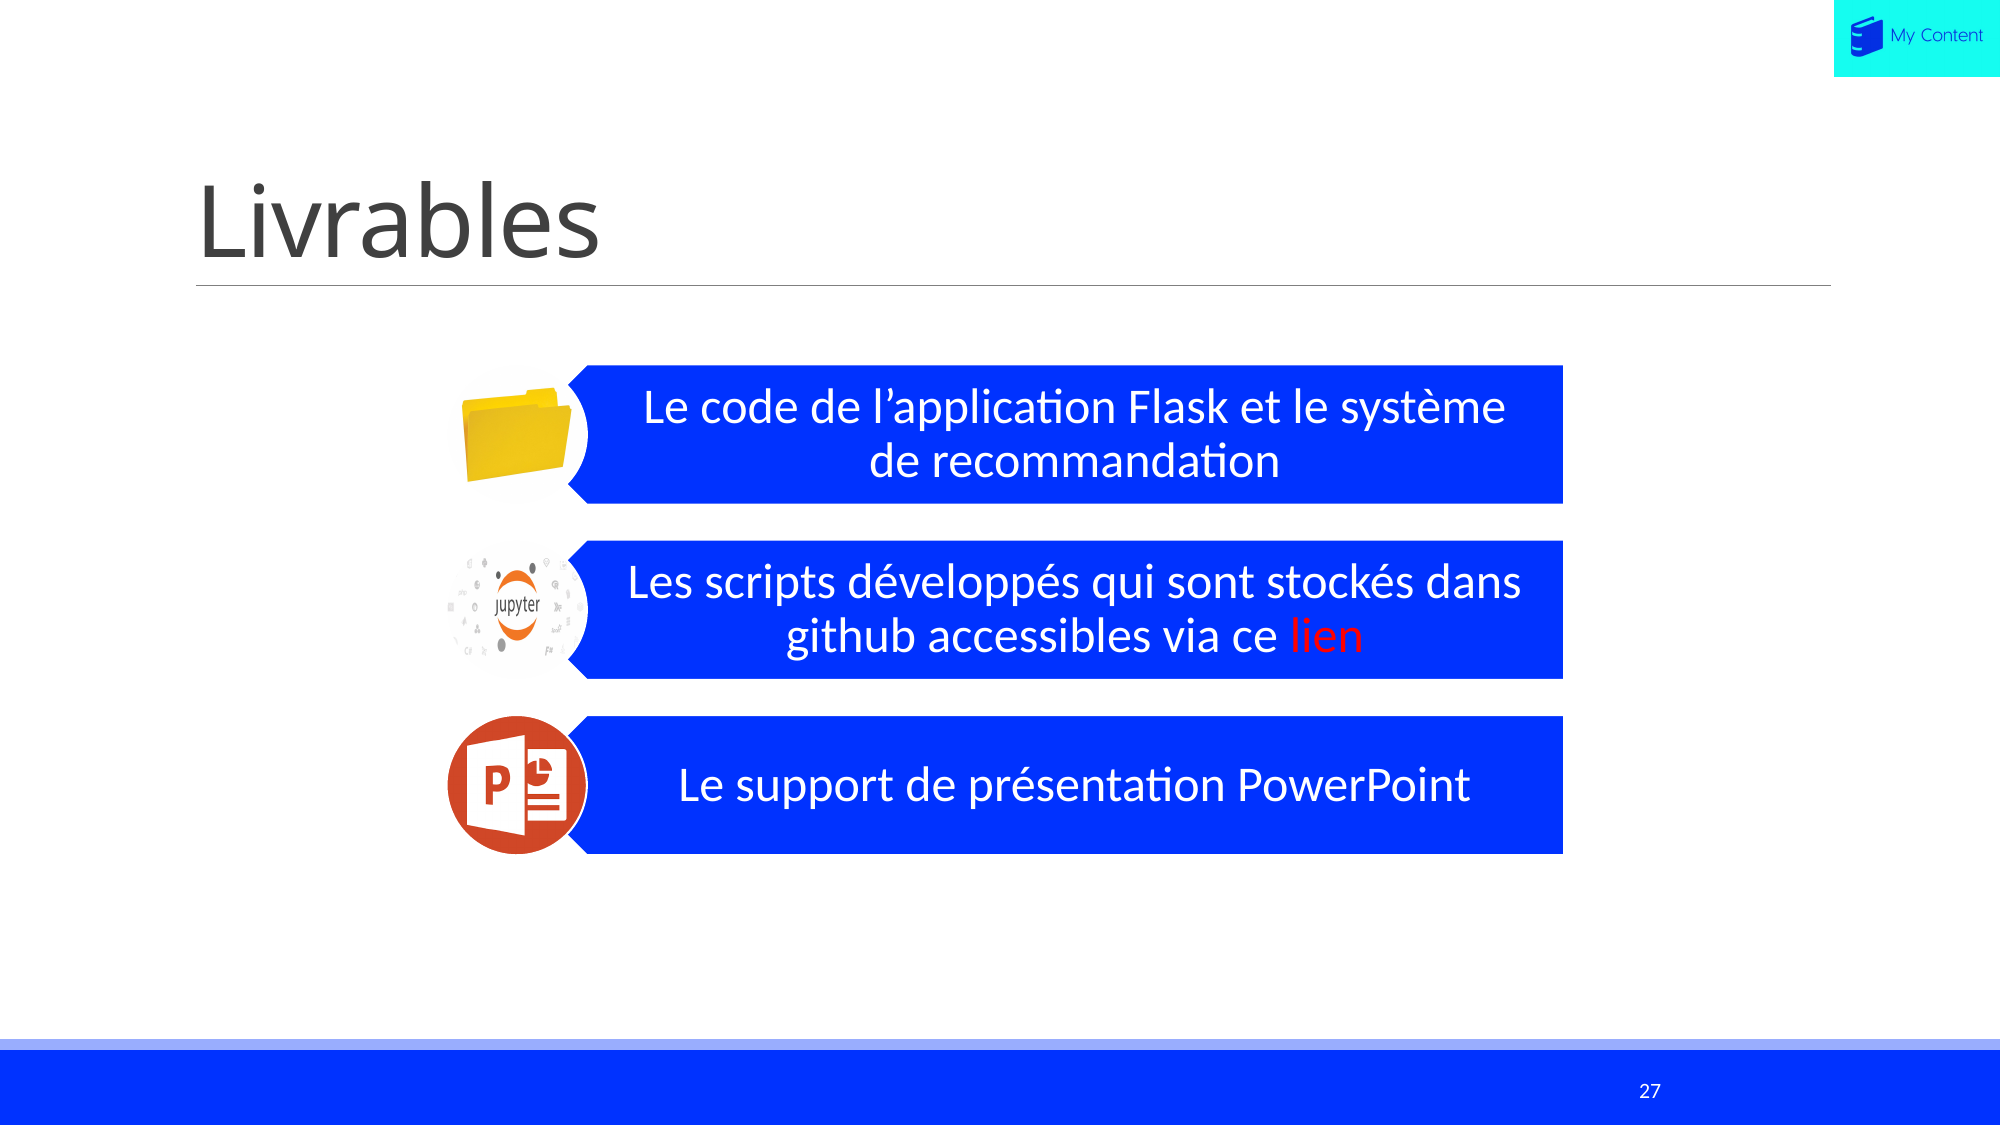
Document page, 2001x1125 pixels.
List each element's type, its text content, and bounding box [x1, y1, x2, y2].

title Livrables [180, 47, 1831, 286]
text_box Les scripts développés qui sont stockés dans github accessibles via ce lien [566, 539, 1565, 680]
text_box [446, 714, 587, 856]
text_box Le code de l’application Flask et le système de recommandation [567, 364, 1565, 505]
text_box [1624, 1059, 1840, 1120]
picture [1834, 0, 2000, 77]
text_box [446, 364, 587, 505]
text_box [446, 539, 587, 680]
text_box Le support de présentation PowerPoint [566, 714, 1565, 856]
